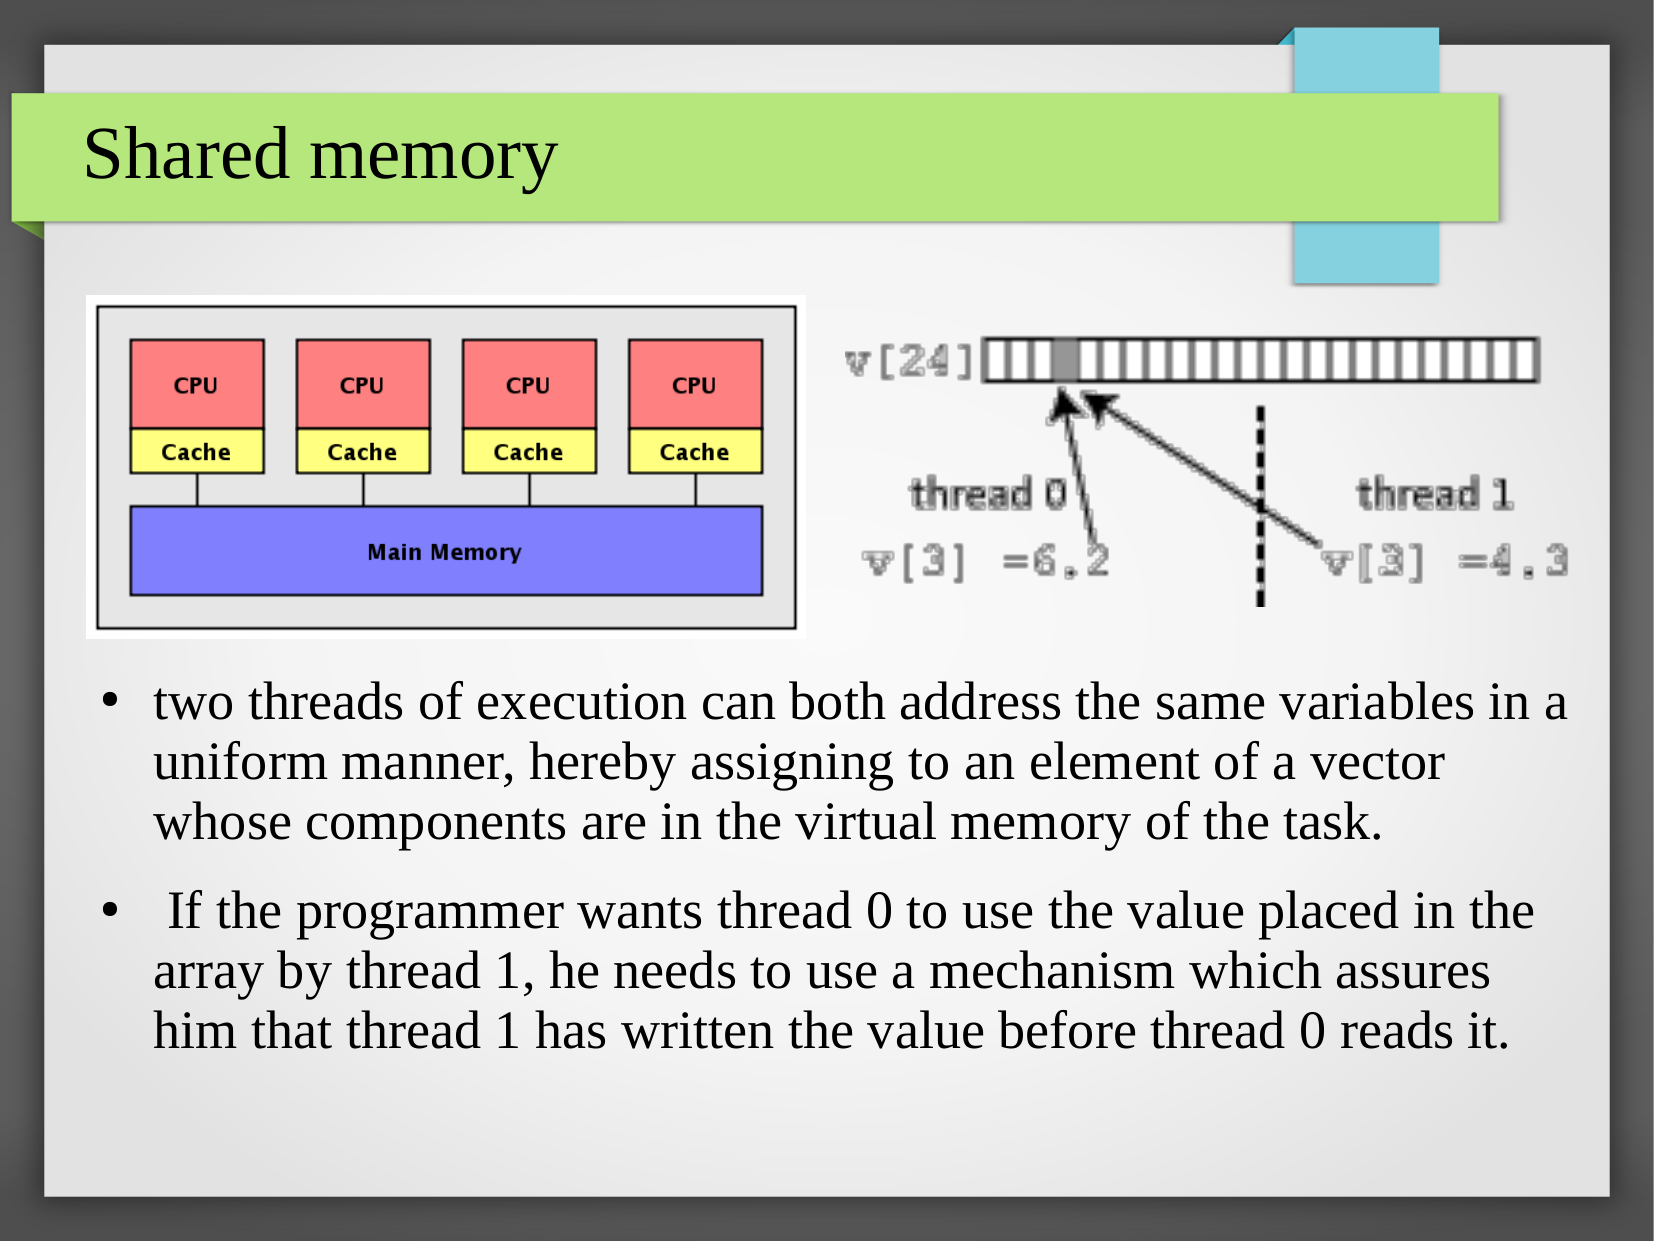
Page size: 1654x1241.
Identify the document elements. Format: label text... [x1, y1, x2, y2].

title Shared memory [82, 94, 1264, 213]
picture [0, 0, 1654, 1241]
list two threads of execution can both address the same variables in a uniform manner, hereby assigning to an element of a vector whose components are in the virtual memory of the task. If the programmer wants thread 0 to use the value placed in the array by thread 1, he needs to use a mechanism which assures him that thread 1 has written the value before thread 0 reads it. [82, 670, 1571, 1015]
